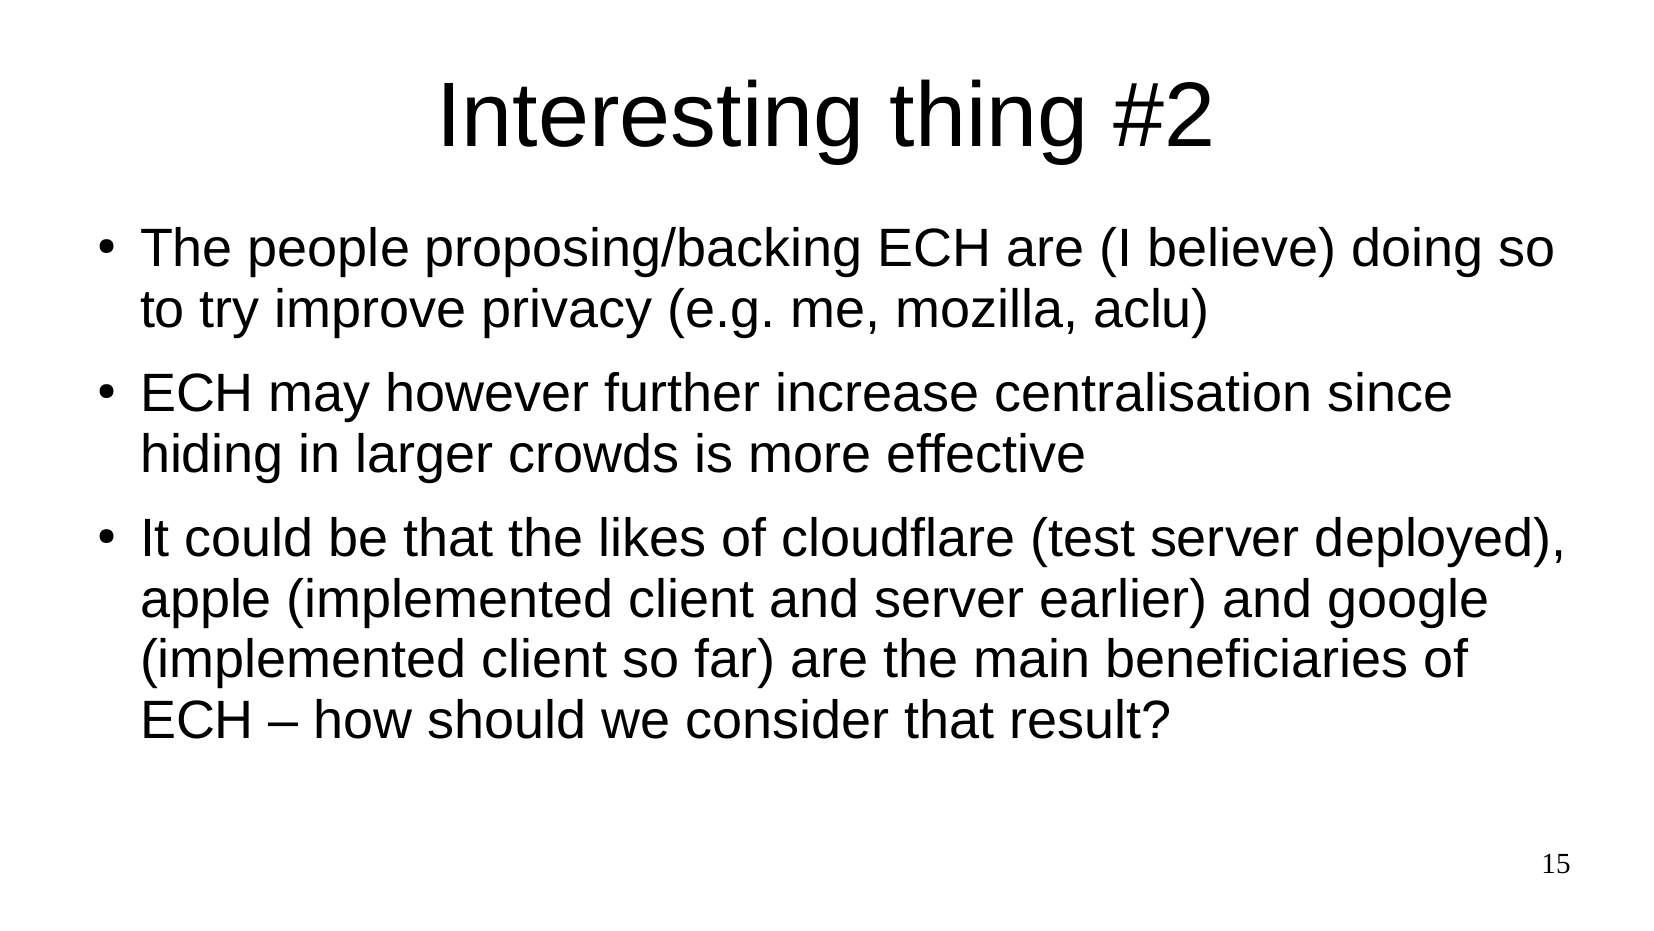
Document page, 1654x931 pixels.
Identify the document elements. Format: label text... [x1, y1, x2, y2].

title Interesting thing #2 [82, 37, 1571, 193]
list The people proposing/backing ECH are (I believe) doing so to try improve privacy (e.g. me, mozilla, aclu) ECH may however further increase centralisation since hiding in larger crowds is more effective It could be that the likes of cloudflare (test server deployed), apple (implemented client and server earlier) and google (implemented client so far) are the main beneficiaries of ECH – how should we consider that result? [82, 217, 1571, 758]
